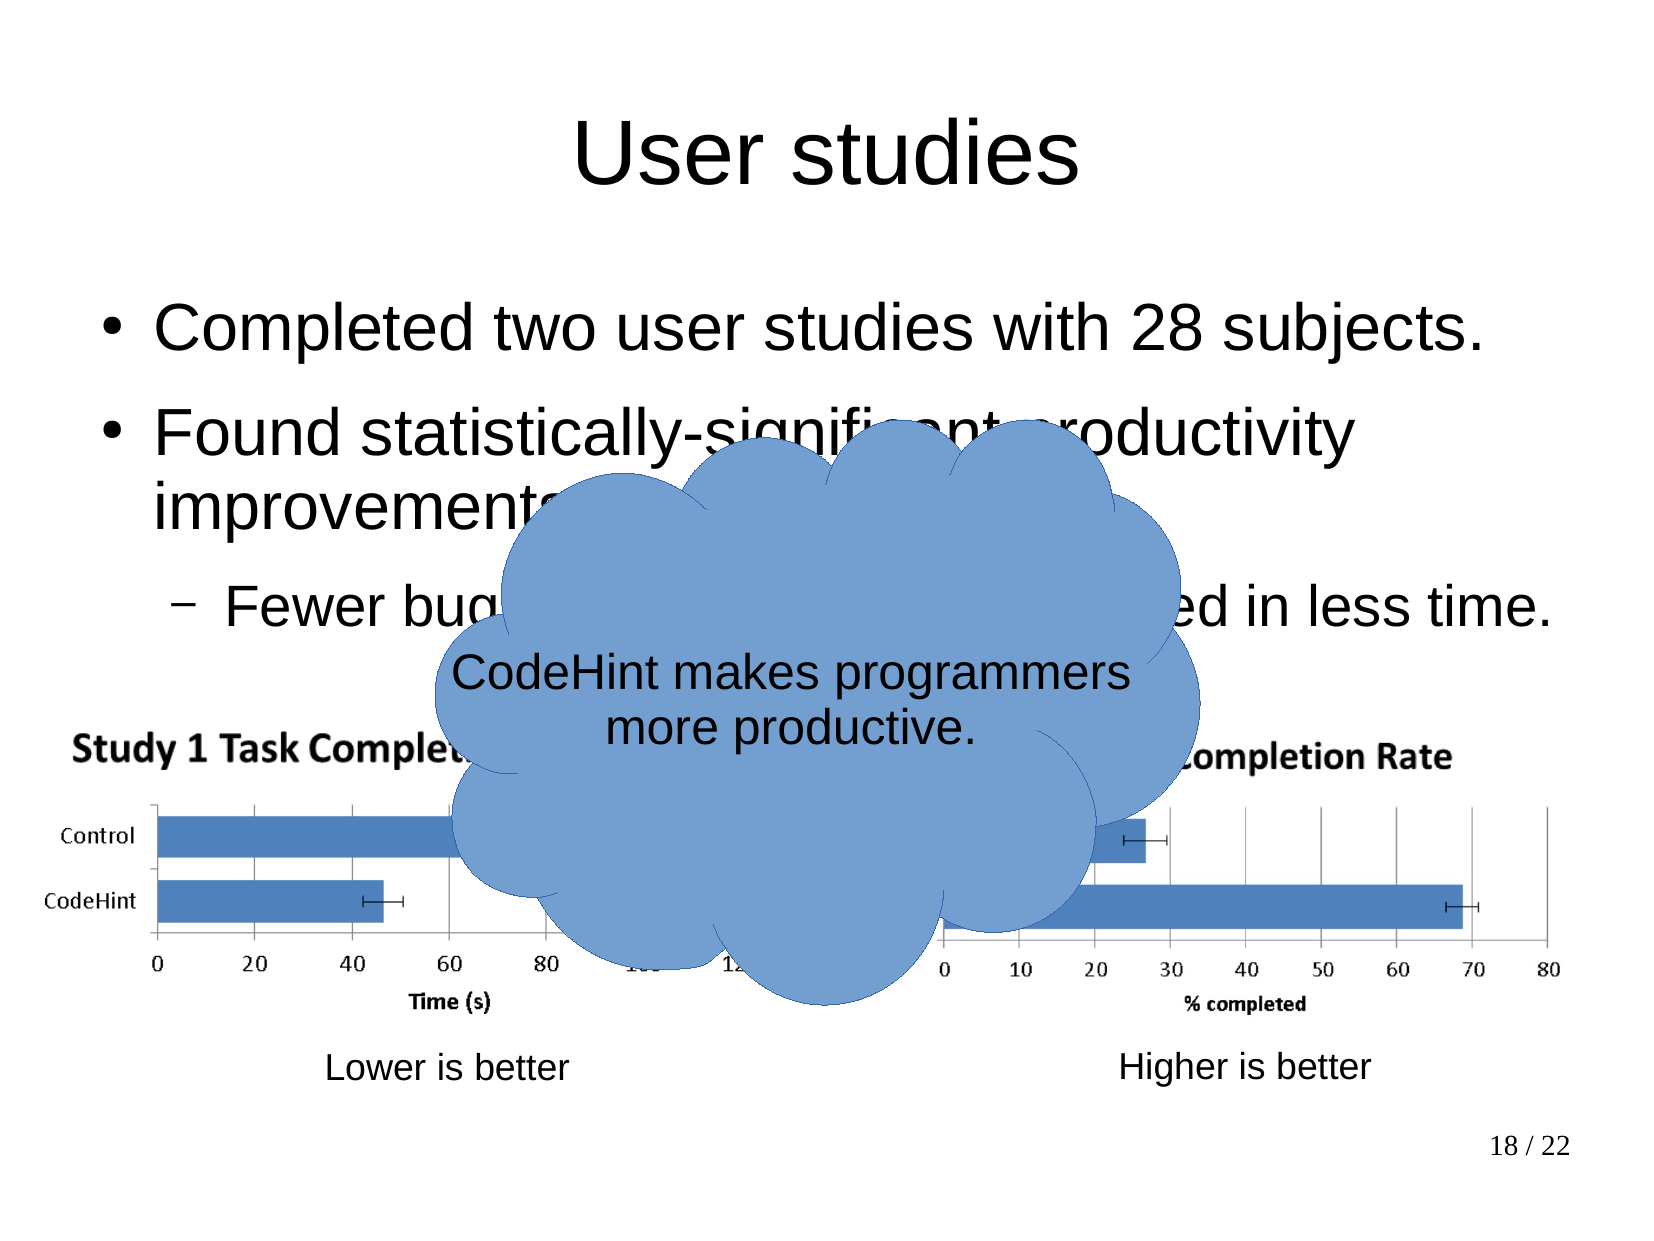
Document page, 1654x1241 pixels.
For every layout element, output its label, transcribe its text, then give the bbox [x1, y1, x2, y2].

picture [45, 731, 758, 1014]
text_box Higher is better [1103, 1038, 1388, 1095]
title User studies [82, 49, 1571, 257]
text_box Lower is better [309, 1038, 586, 1096]
text_box CodeHint makes programmers more productive. [435, 420, 1201, 1006]
picture [825, 737, 1576, 1020]
list Completed two user studies with 28 subjects. Found statistically-significant productivity improvements. Fewer bugs and more tasks completed in less time. [82, 290, 1571, 737]
